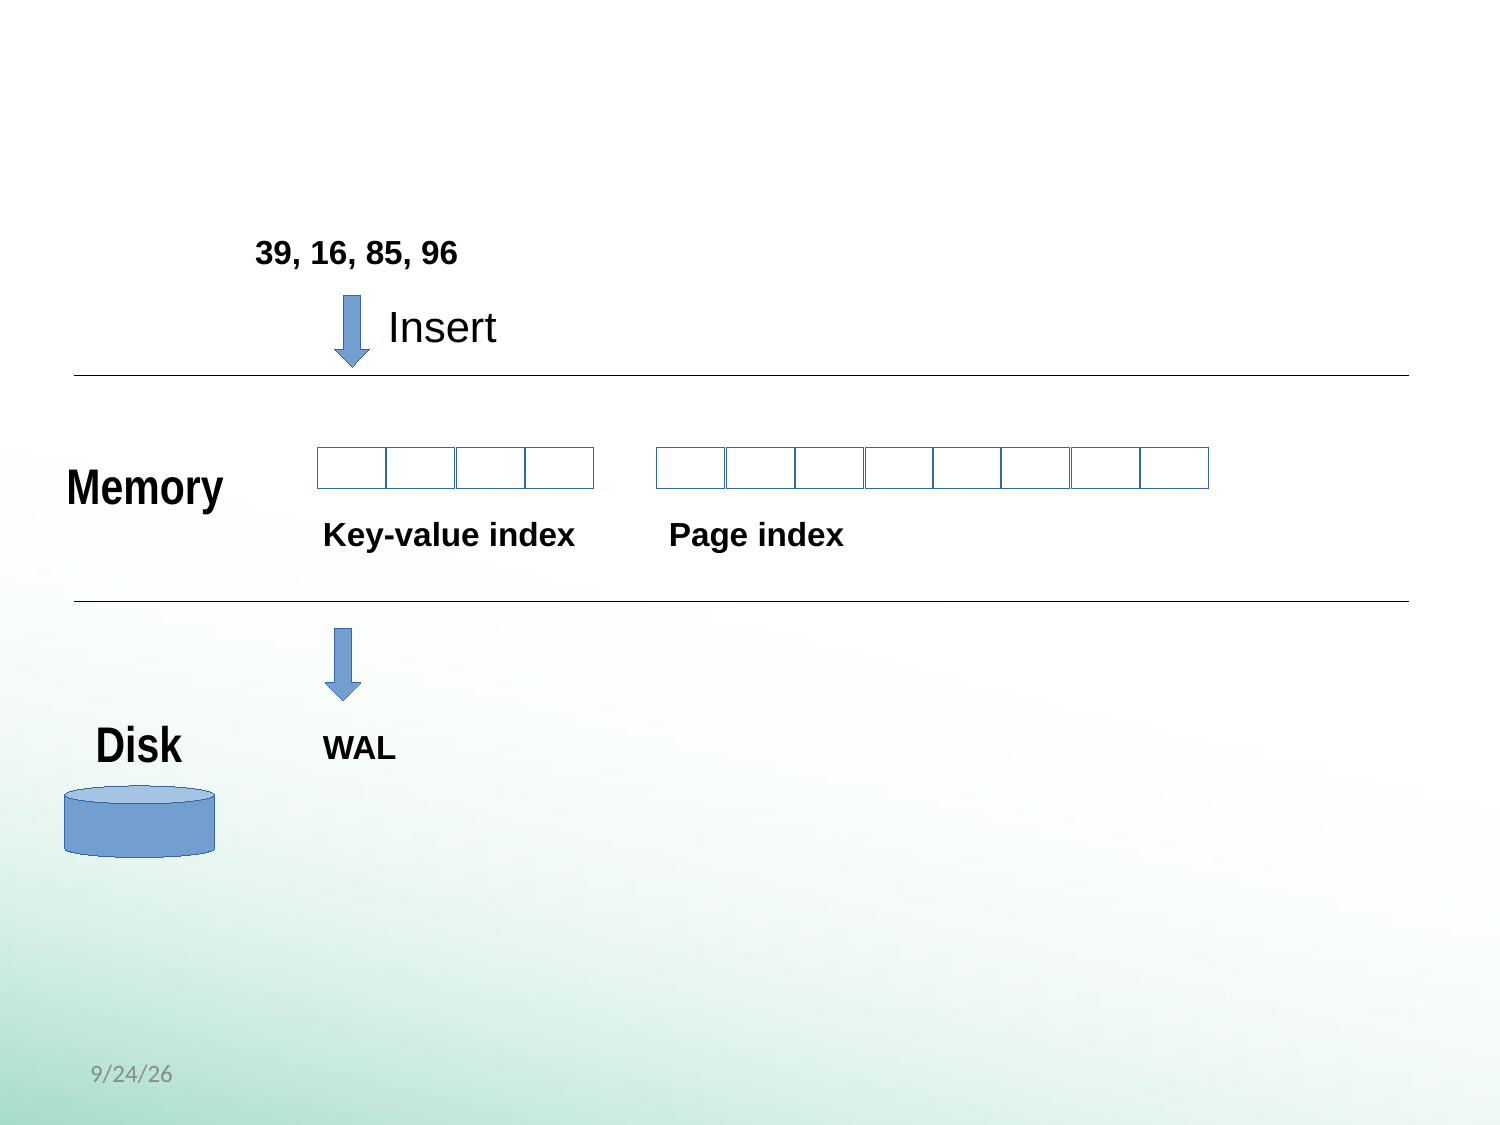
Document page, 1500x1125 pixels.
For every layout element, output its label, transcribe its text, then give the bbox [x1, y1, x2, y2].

text_box Disk [80, 708, 244, 793]
text_box Page index [654, 509, 948, 570]
text_box 39, 16, 85, 96 [240, 227, 474, 288]
text_box [64, 796, 215, 858]
text_box [334, 295, 370, 368]
text_box 45 [64, 789, 215, 804]
picture [0, 0, 1500, 1125]
text_box Insert [373, 295, 512, 361]
text_box [325, 628, 361, 701]
text_box Memory [51, 450, 293, 535]
text_box WAL [308, 721, 456, 783]
text_box Key-value index [308, 509, 602, 570]
